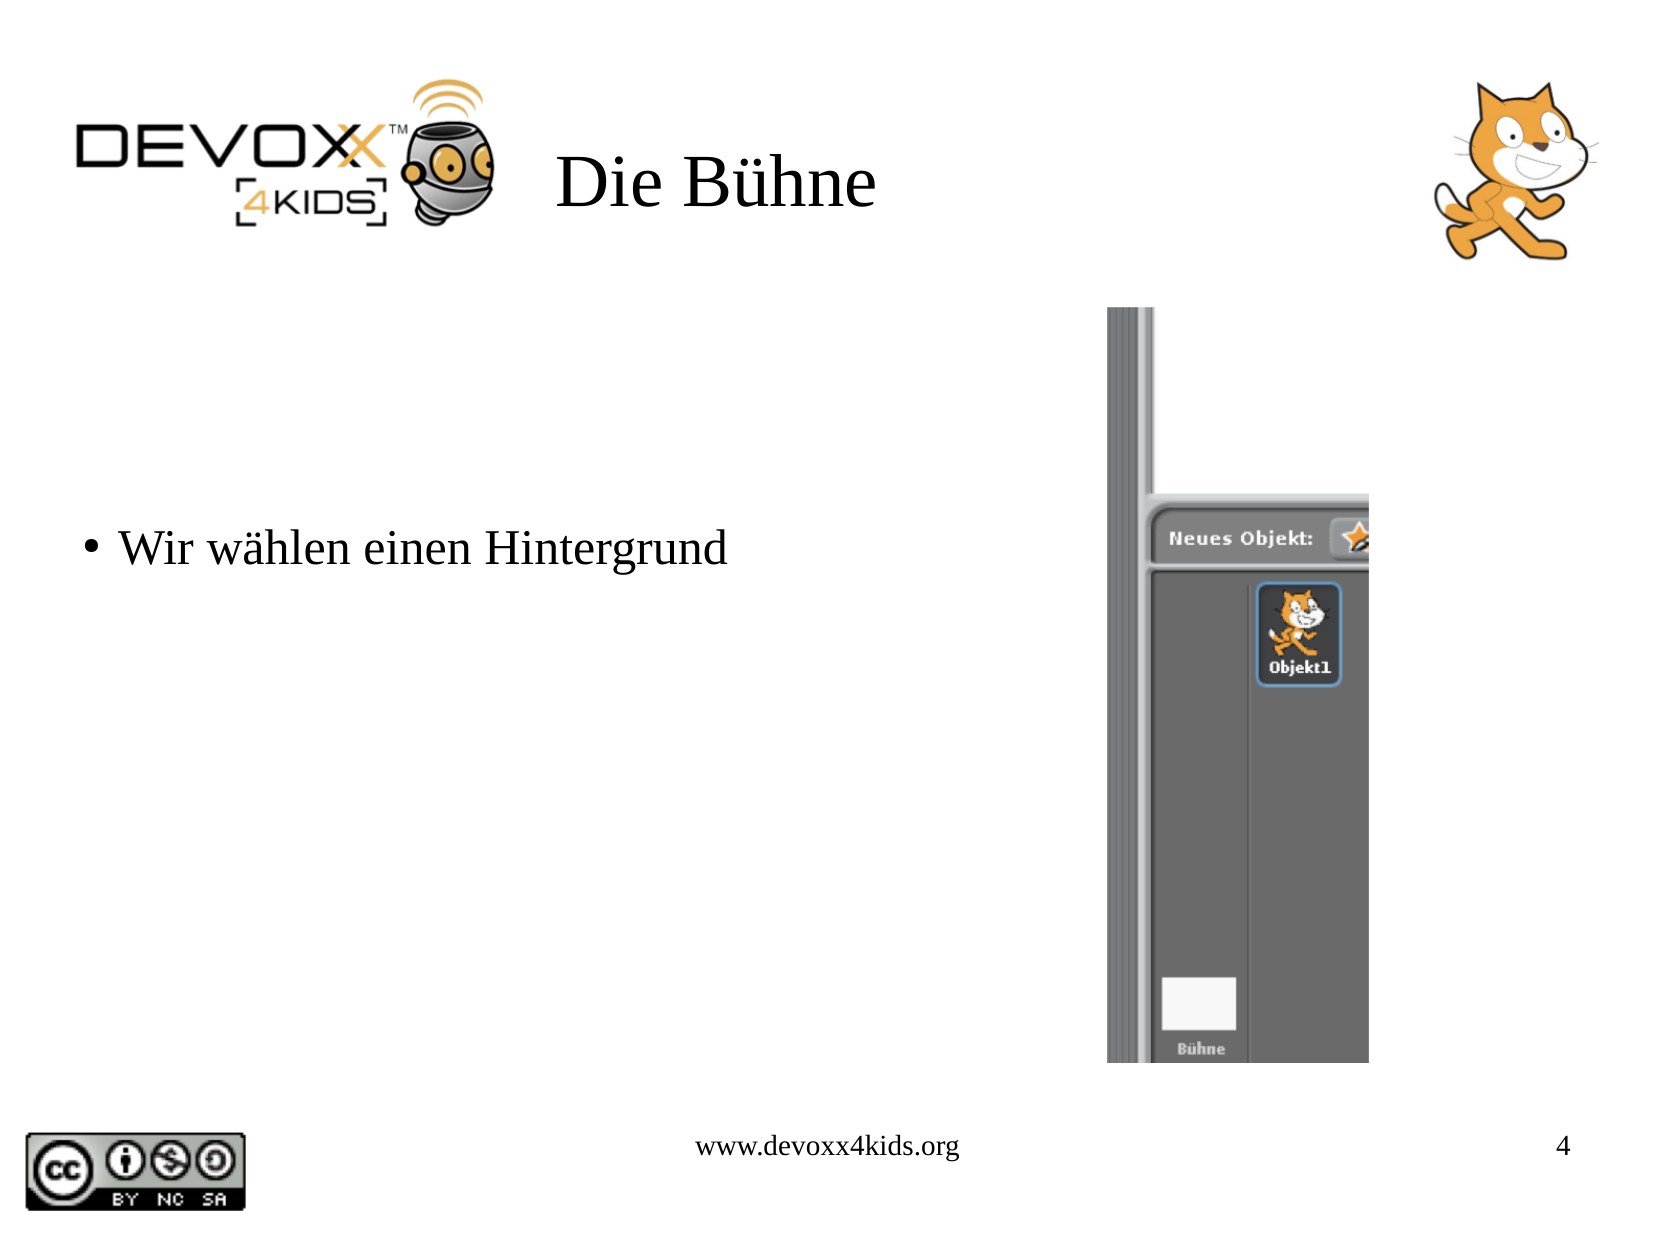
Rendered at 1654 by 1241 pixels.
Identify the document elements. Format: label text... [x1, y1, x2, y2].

title Die Bühne [555, 78, 1347, 284]
subtitle Wir wählen einen Hintergrund [82, 290, 1571, 1109]
picture [1105, 302, 1371, 1063]
picture [35, 58, 511, 255]
picture [14, 1121, 249, 1212]
picture [1431, 54, 1607, 272]
